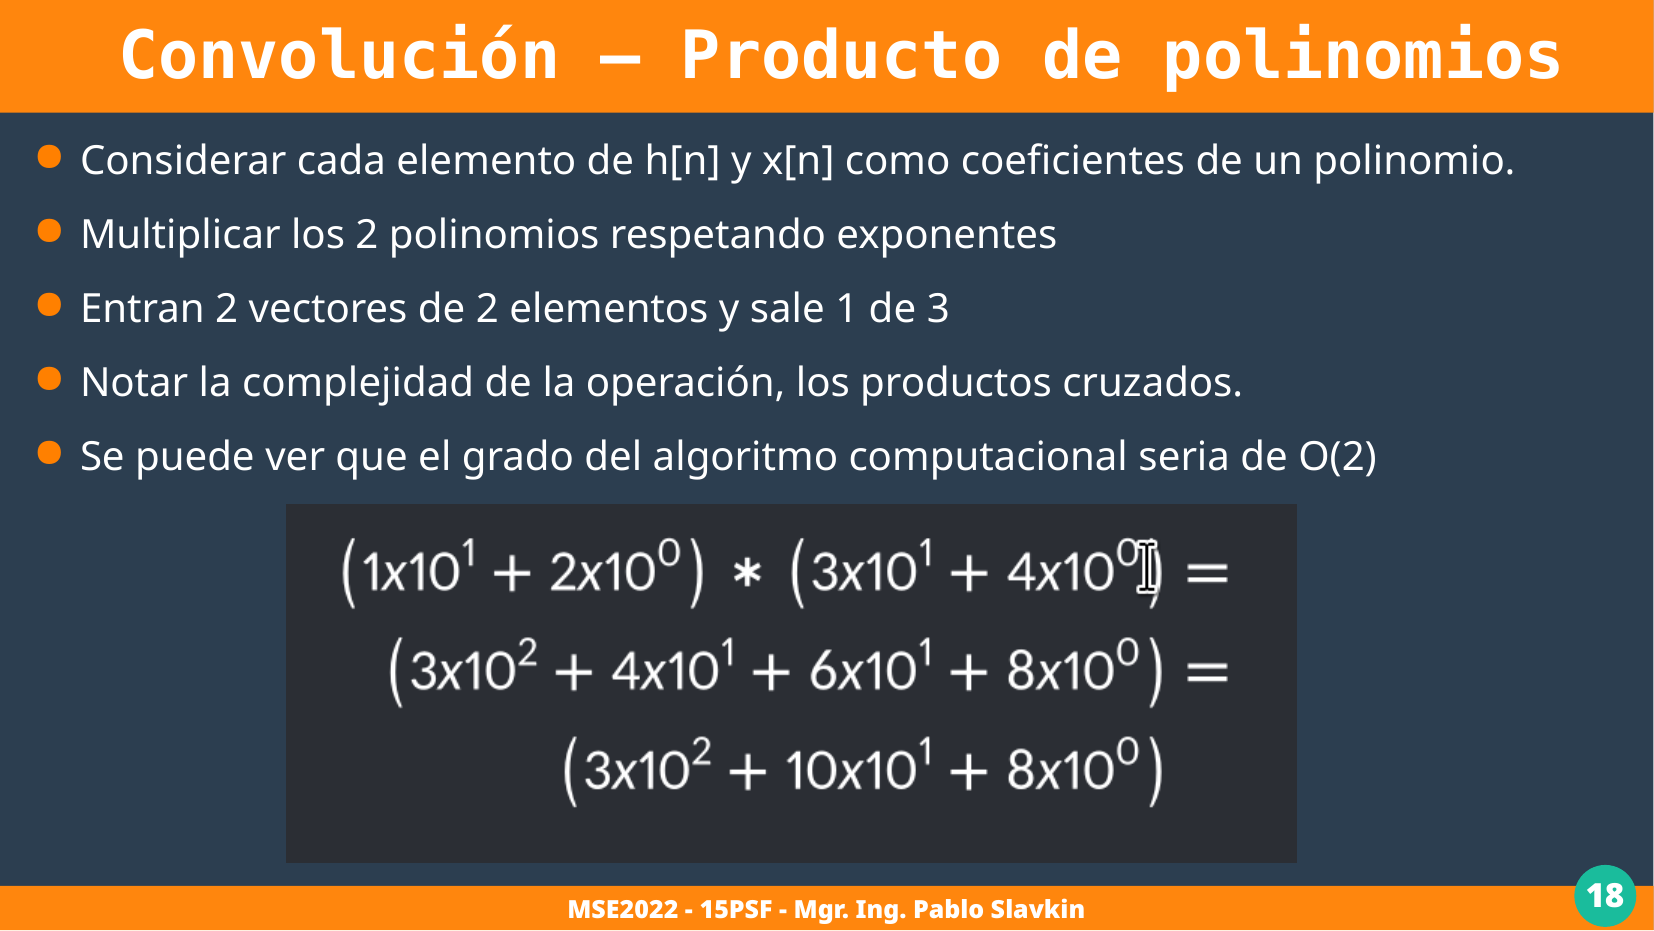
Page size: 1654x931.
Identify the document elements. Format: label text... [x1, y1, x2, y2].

list Considerar cada elemento de h[n] y x[n] como coeficientes de un polinomio. Multiplicar los 2 polinomios respetando exponentes Entran 2 vectores de 2 elementos y sale 1 de 3 Notar la complejidad de la operación, los productos cruzados. Se puede ver que el grado del algoritmo computacional seria de O(2) [17, 131, 1614, 488]
picture [286, 504, 1297, 863]
title Convolución – Producto de polinomios [118, 16, 1619, 113]
